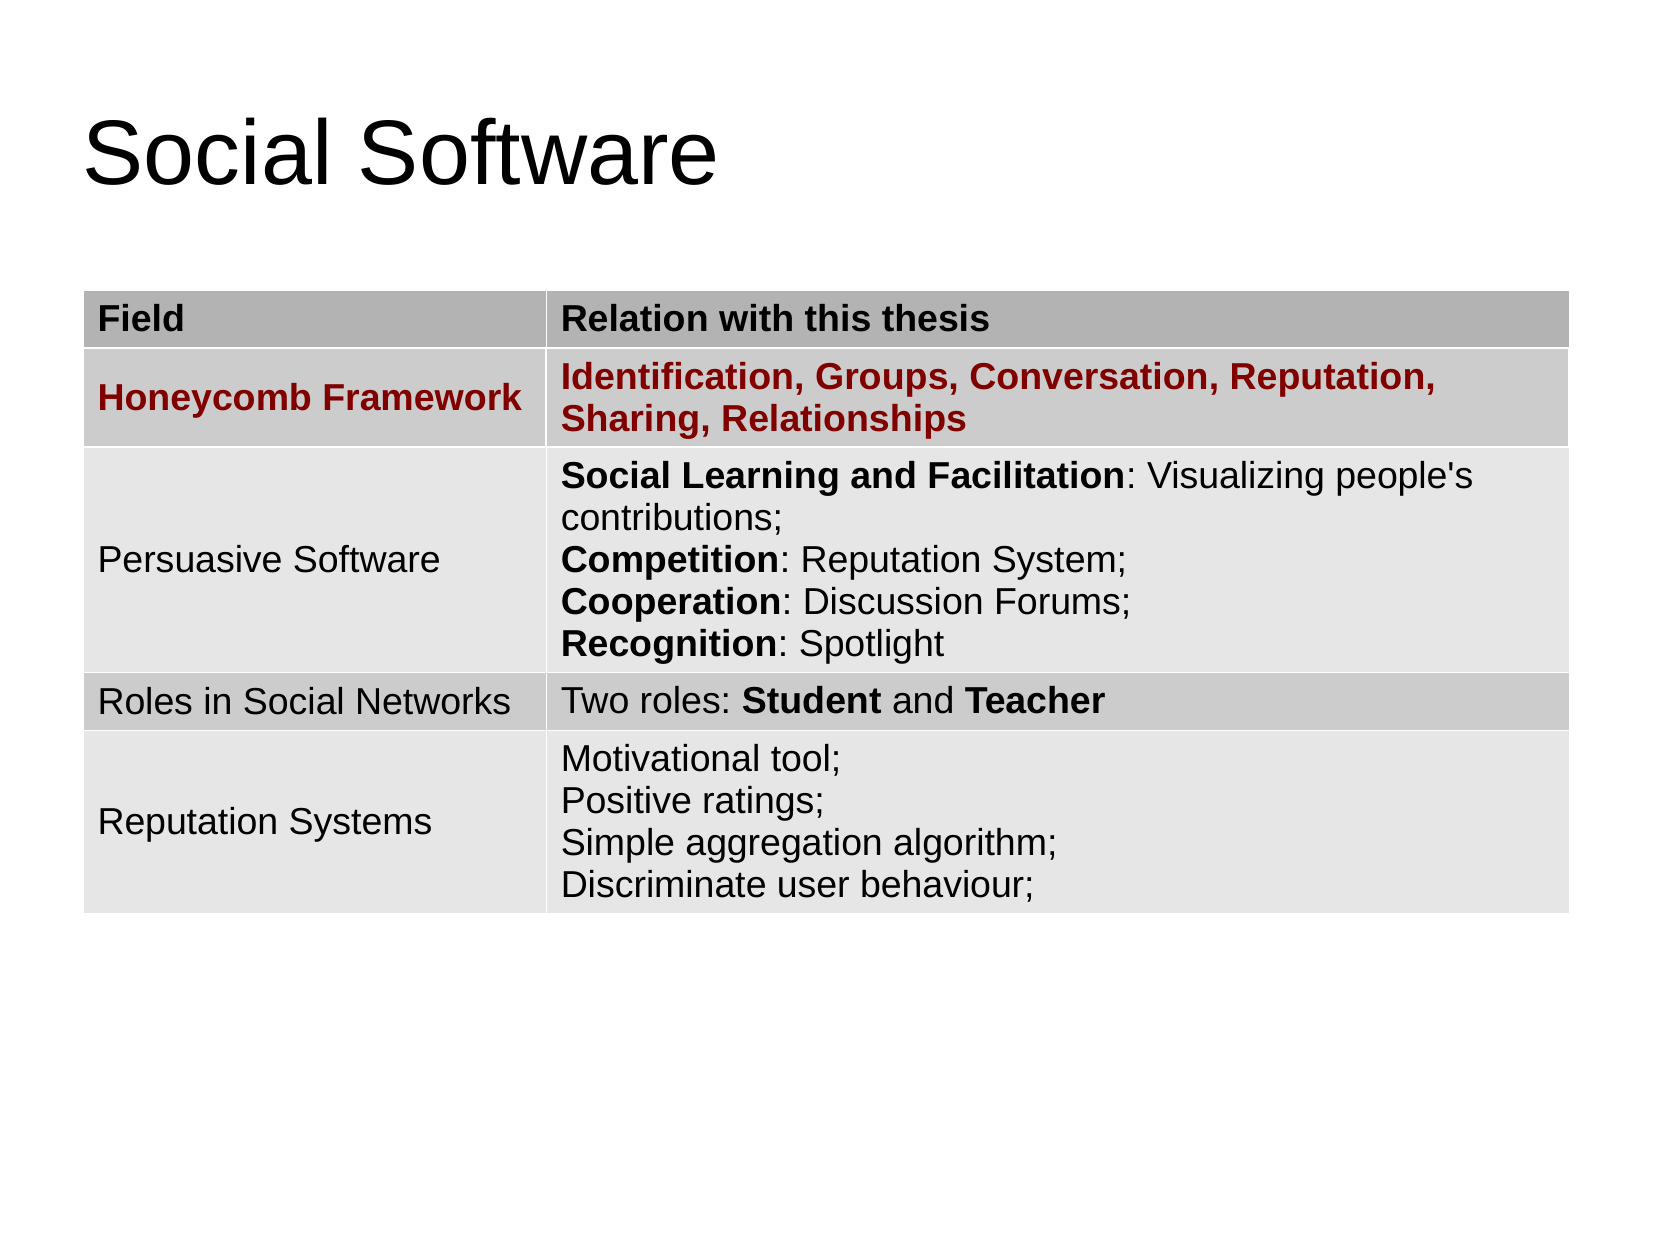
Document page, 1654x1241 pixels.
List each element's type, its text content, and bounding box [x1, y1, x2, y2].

table_cell Two roles: Student and Teacher [547, 673, 1569, 730]
table_cell Identification, Groups, Conversation, Reputation, Sharing, Relationships [547, 349, 1568, 446]
table_header Field [84, 291, 546, 347]
title Social Software [82, 49, 1571, 257]
table_cell Social Learning and Facilitation: Visualizing people's contributions; Competition: Reputation System; Cooperation: Discussion Forums; Recognition: Spotlight [547, 448, 1569, 672]
table_cell Persuasive Software [84, 448, 546, 672]
table_header Relation with this thesis [547, 291, 1569, 347]
table_cell Motivational tool; Positive ratings; Simple aggregation algorithm; Discriminate user behaviour; [547, 731, 1569, 913]
table_cell Roles in Social Networks [84, 673, 546, 730]
table_cell Honeycomb Framework [84, 349, 545, 446]
table_cell Reputation Systems [84, 731, 546, 913]
